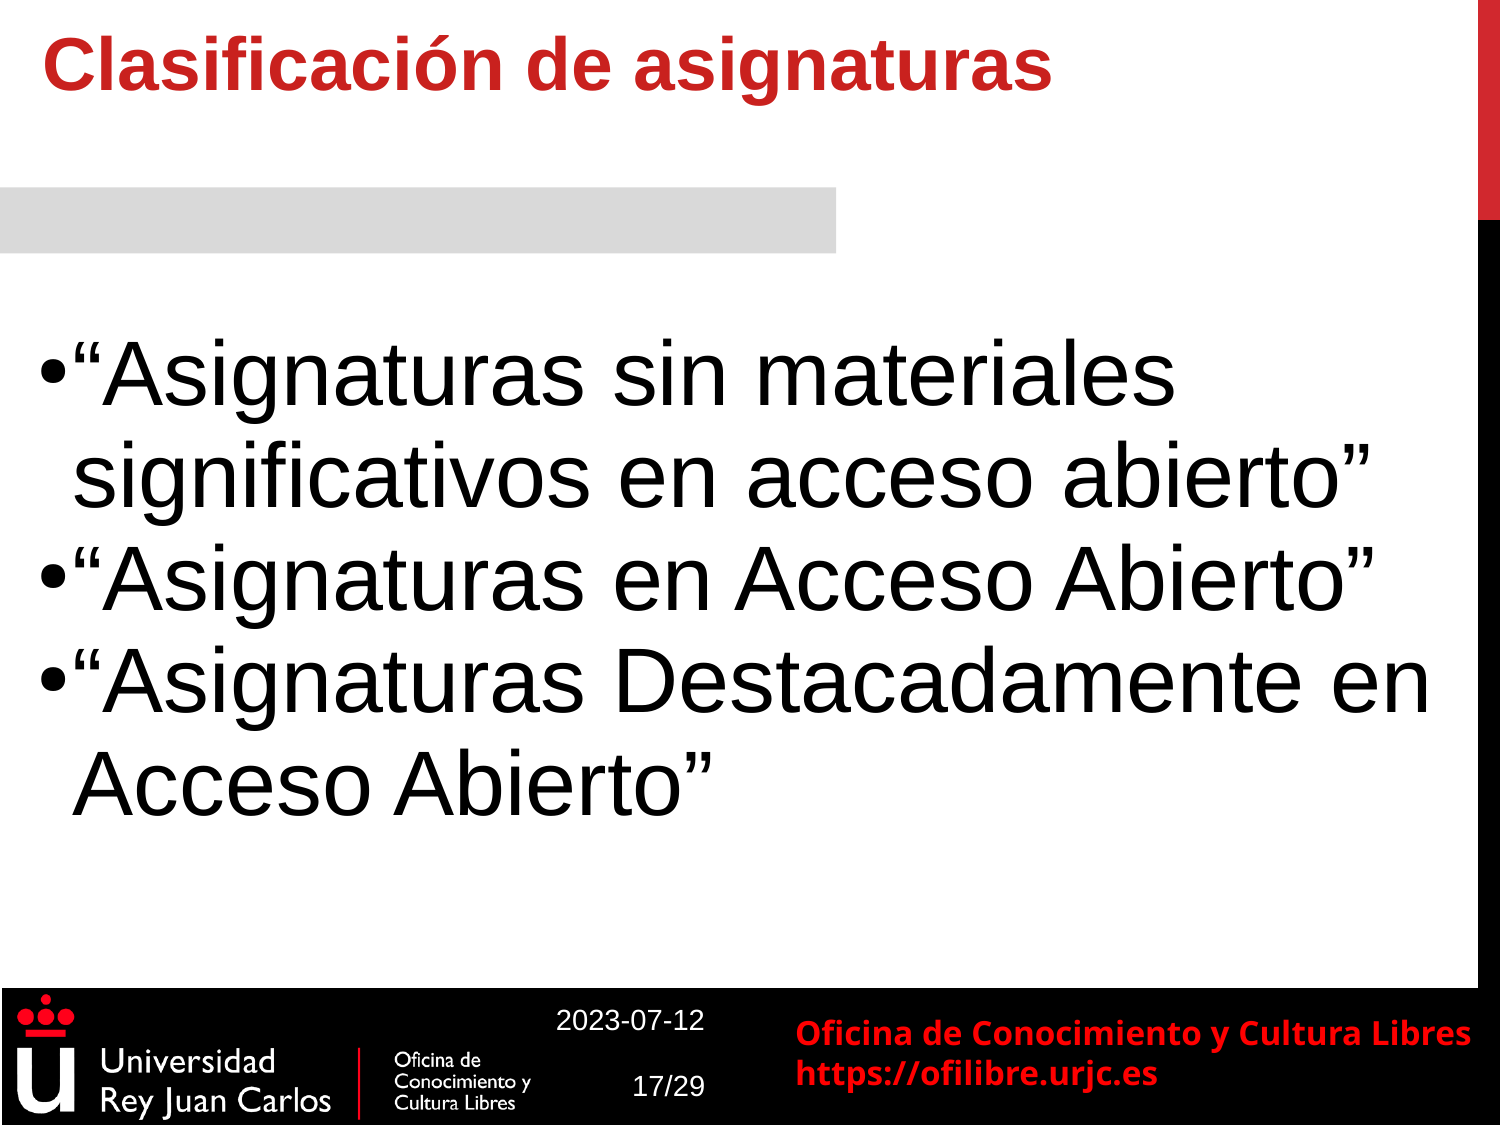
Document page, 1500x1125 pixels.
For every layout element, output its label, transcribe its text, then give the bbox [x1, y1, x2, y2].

title [75, 7, 1425, 196]
text_box Clasificación de asignaturas [27, 15, 1381, 199]
text_box “Asignaturas sin materiales significativos en acceso abierto” “Asignaturas en Acceso Abierto” “Asignaturas Destacadamente en Acceso Abierto” [22, 314, 1463, 901]
picture [17, 994, 531, 1120]
